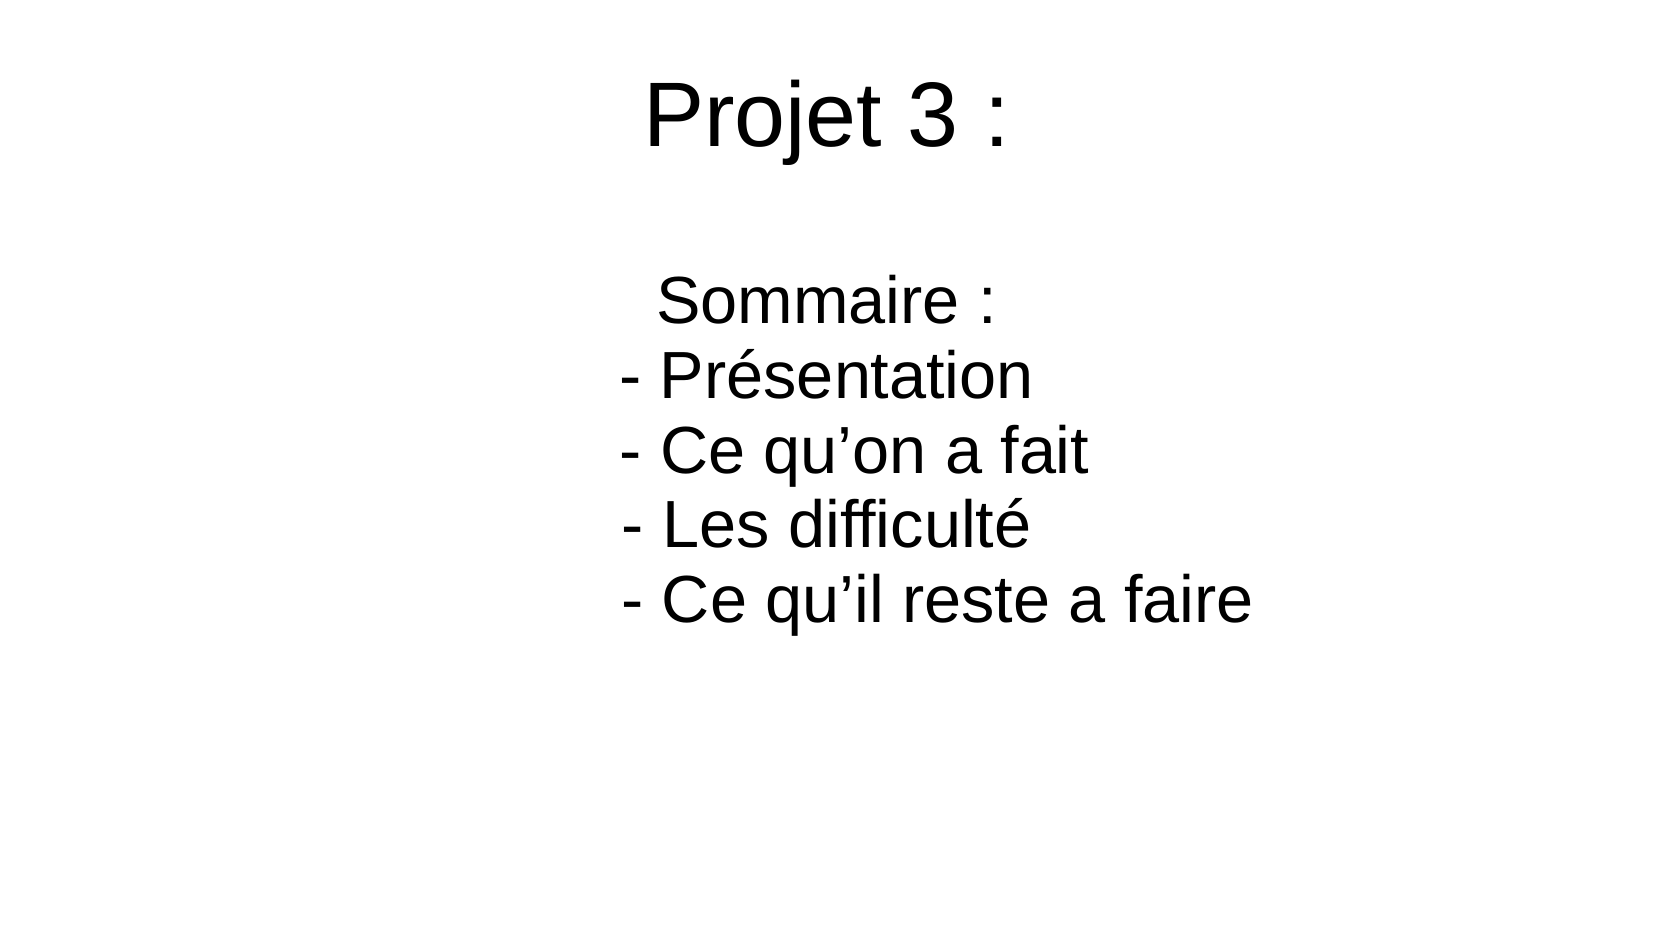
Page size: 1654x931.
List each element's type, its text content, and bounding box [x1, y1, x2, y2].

subtitle Sommaire : - Présentation - Ce qu’on a fait - Les difficulté - Ce qu’il reste a faire [82, 38, 1571, 931]
